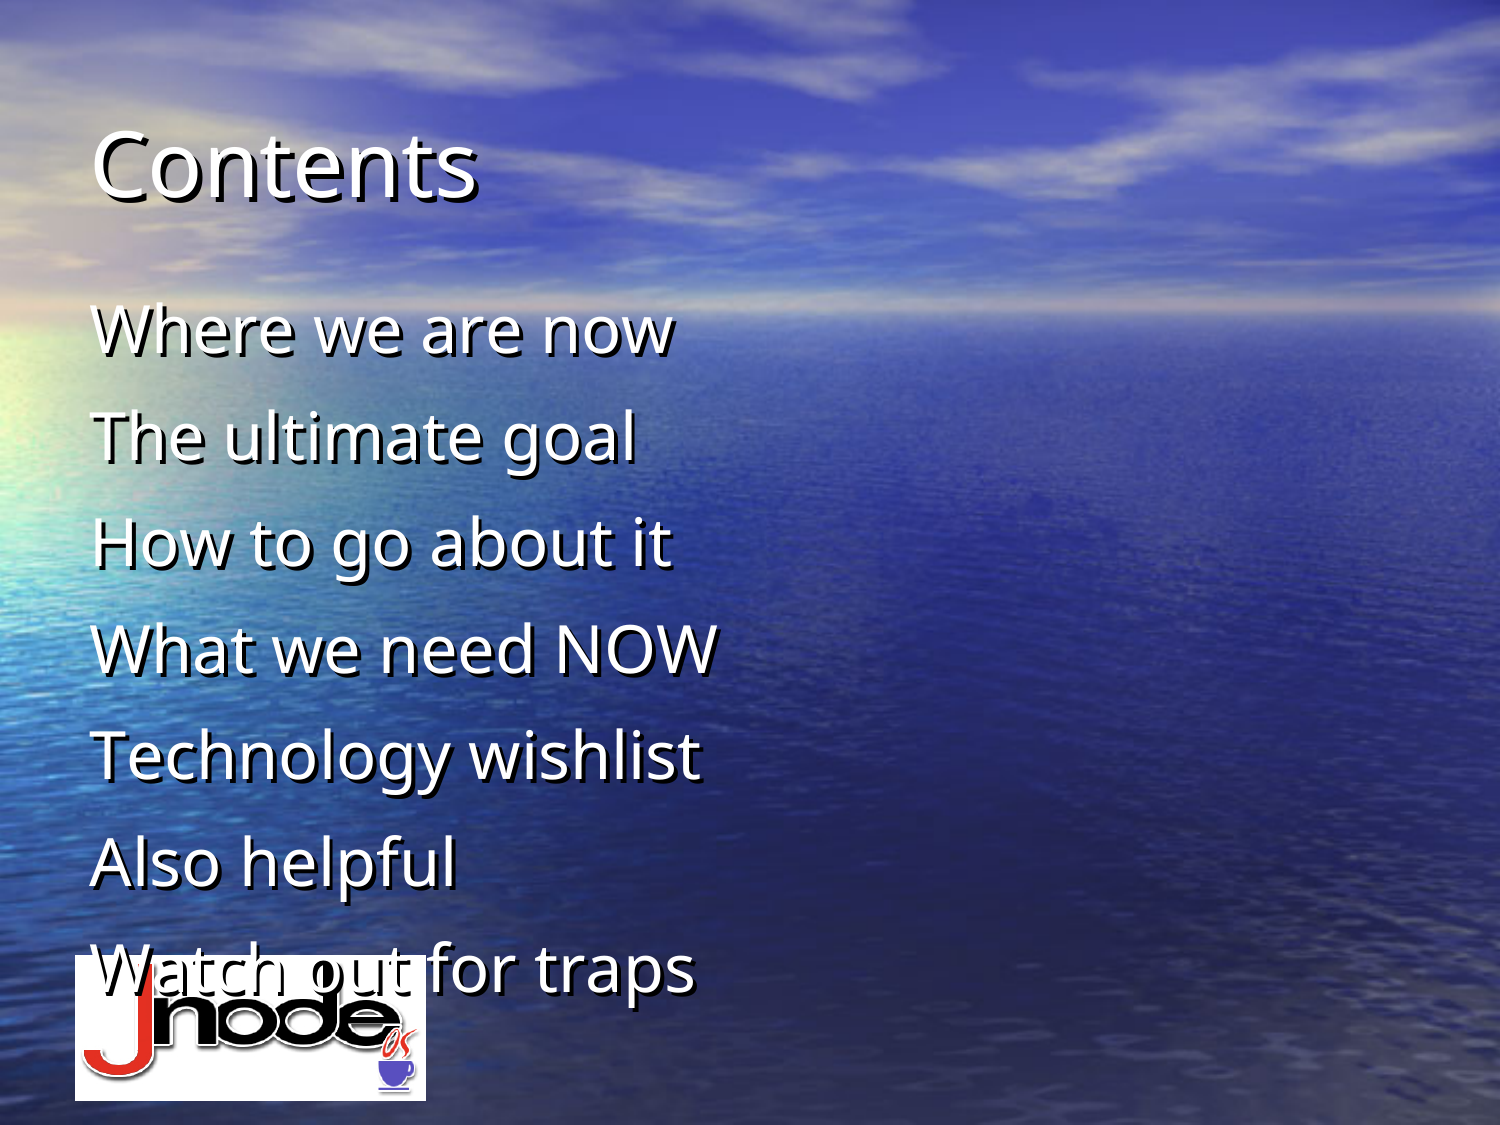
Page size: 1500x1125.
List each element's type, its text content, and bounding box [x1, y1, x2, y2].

list Where we are now The ultimate goal How to go about it What we need NOW Technology wishlist Also helpful Watch out for traps [75, 275, 1426, 951]
title Contents [75, 47, 1426, 275]
picture [0, 0, 1500, 1125]
